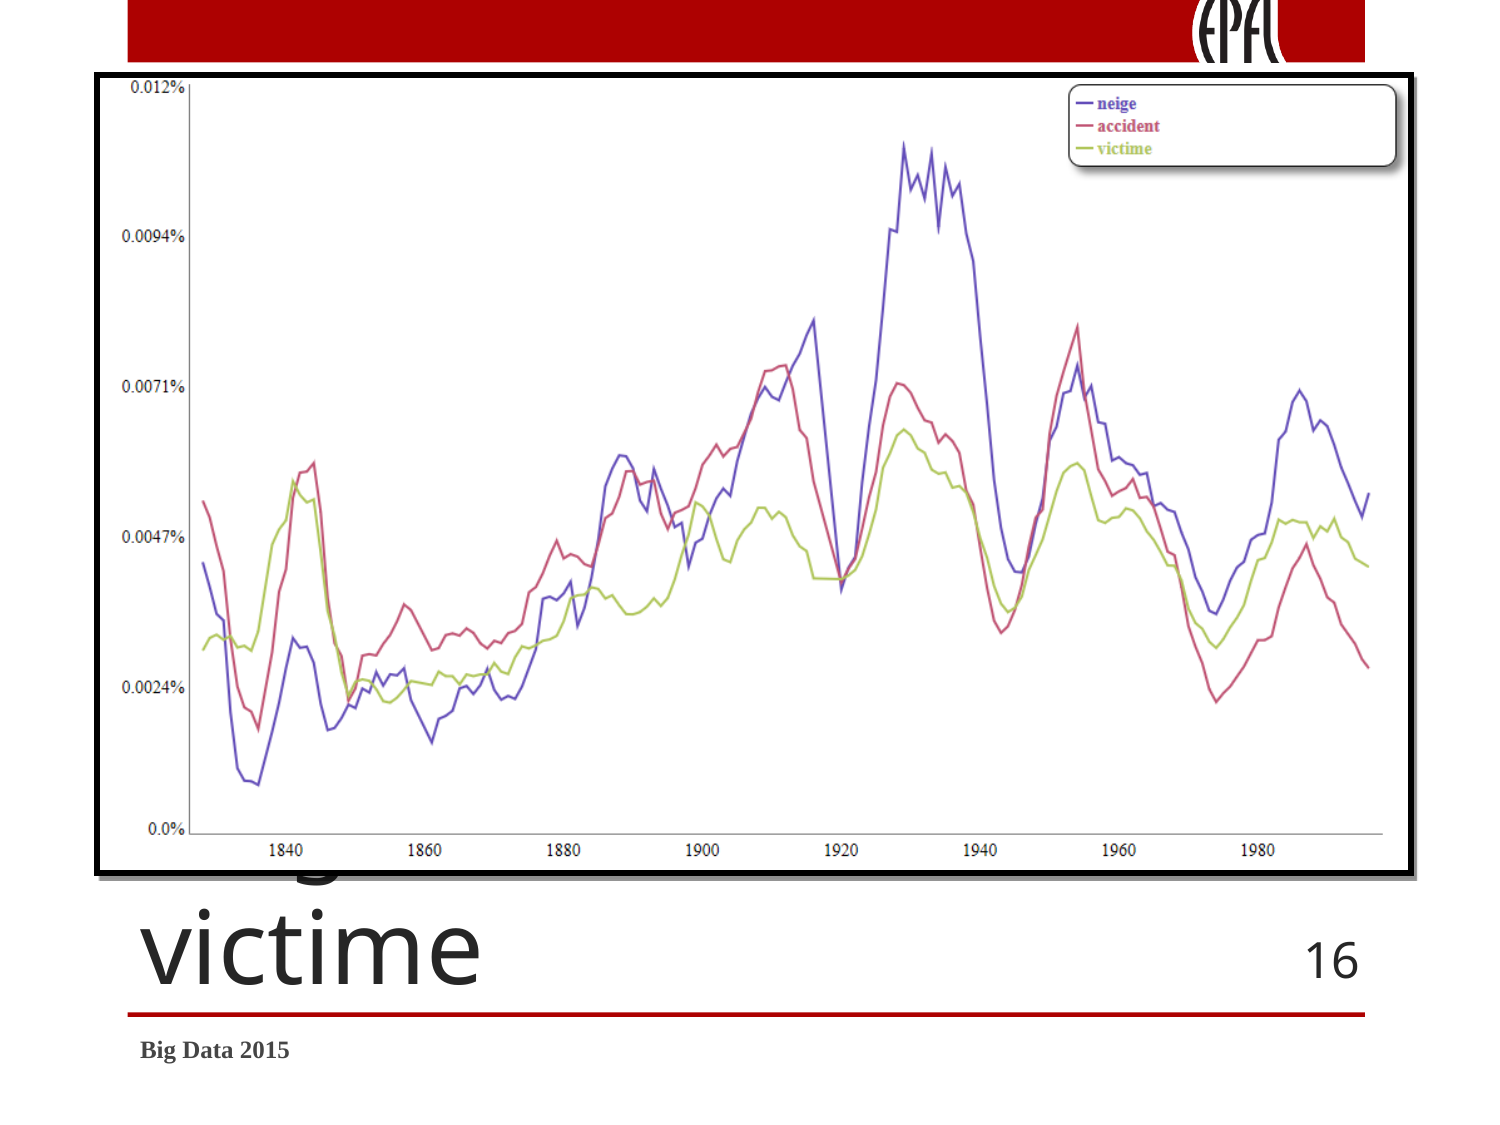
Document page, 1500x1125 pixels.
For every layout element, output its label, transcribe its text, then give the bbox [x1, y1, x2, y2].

footer Big Data 2015 [125, 1018, 925, 1079]
slide_number <numéro> [1250, 933, 1375, 993]
title neige, accident & victime [125, 881, 1329, 1013]
picture [0, 0, 1500, 1125]
